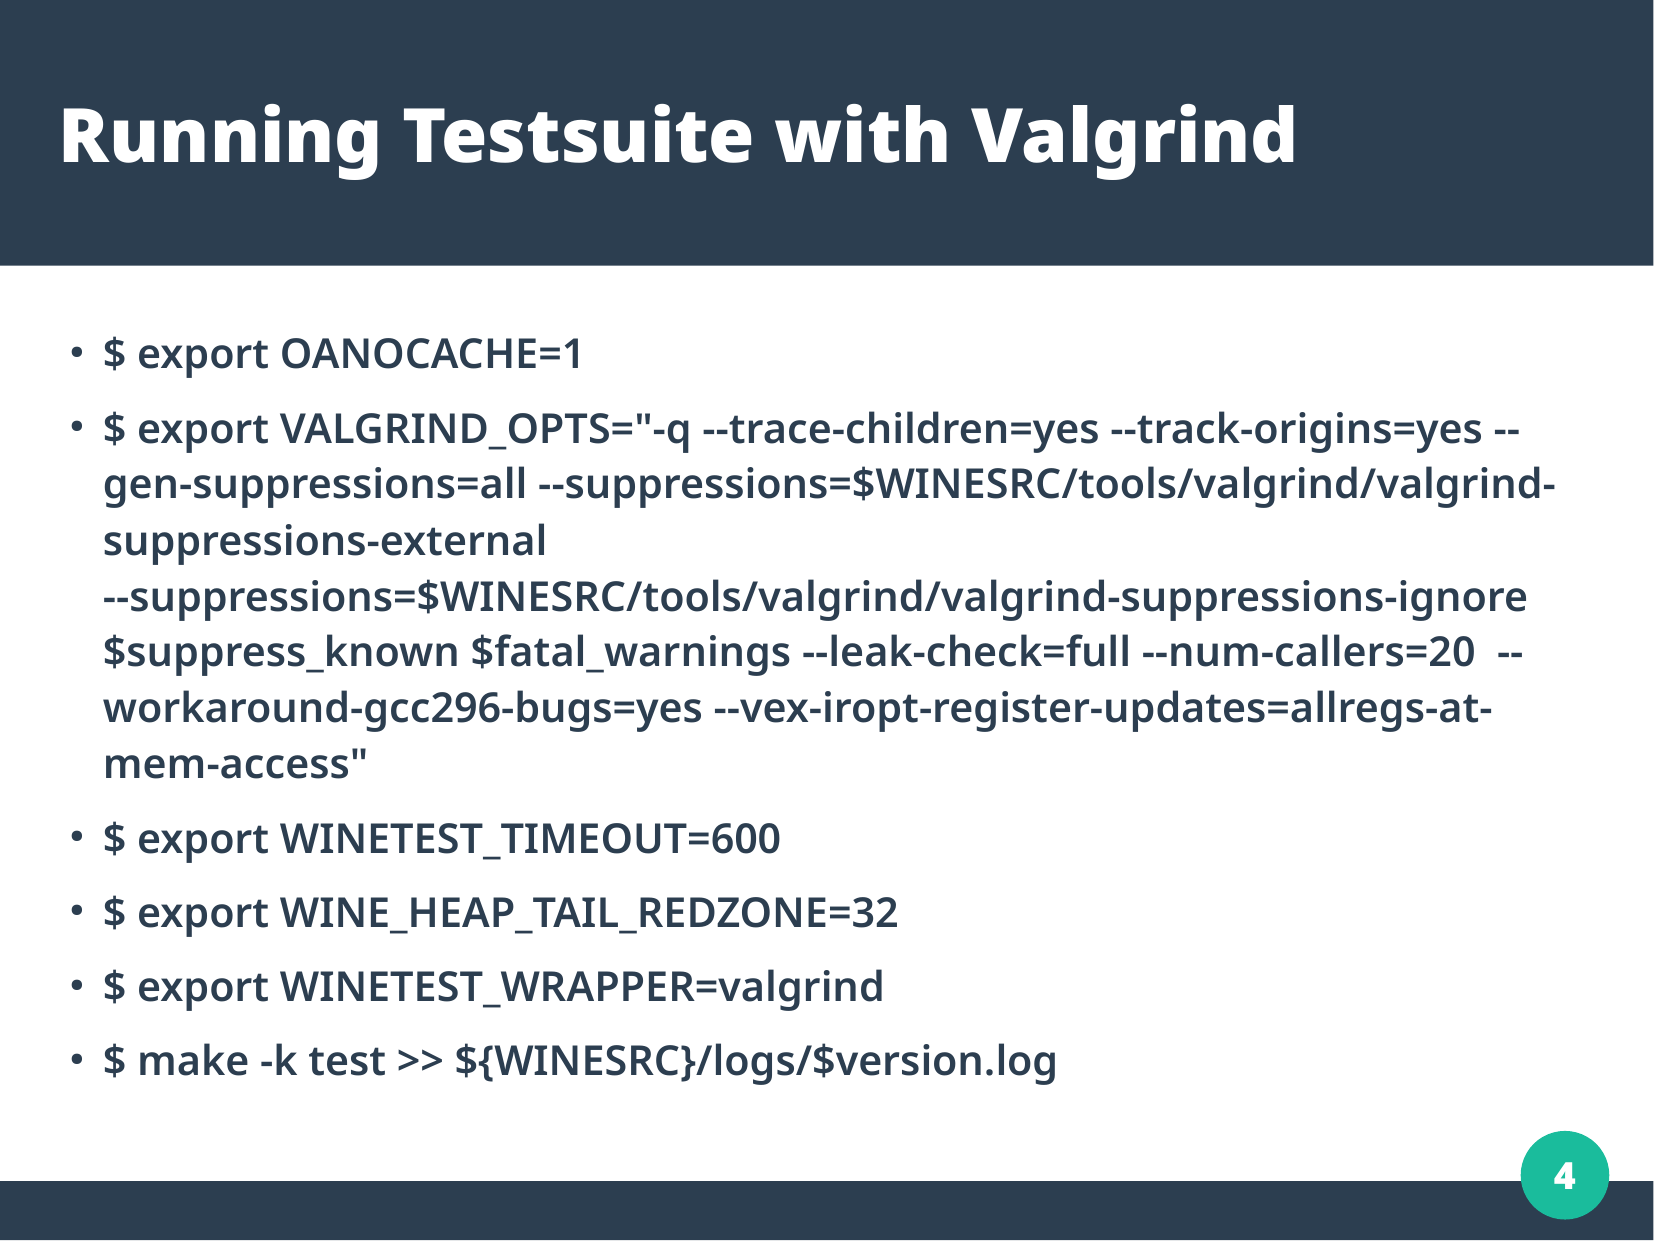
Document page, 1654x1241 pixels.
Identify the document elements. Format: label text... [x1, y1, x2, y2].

list $ export OANOCACHE=1 $ export VALGRIND_OPTS="-q --trace-children=yes --track-origins=yes --gen-suppressions=all --suppressions=$WINESRC/tools/valgrind/valgrind-suppressions-external --suppressions=$WINESRC/tools/valgrind/valgrind-suppressions-ignore $suppress_known $fatal_warnings --leak-check=full --num-callers=20 --workaround-gcc296-bugs=yes --vex-iropt-register-updates=allregs-at-mem-access" $ export WINETEST_TIMEOUT=600 $ export WINE_HEAP_TAIL_REDZONE=32 $ export WINETEST_WRAPPER=valgrind $ make -k test >> ${WINESRC}/logs/$version.log [59, 324, 1565, 1093]
title Running Testsuite with Valgrind [59, 59, 1595, 207]
